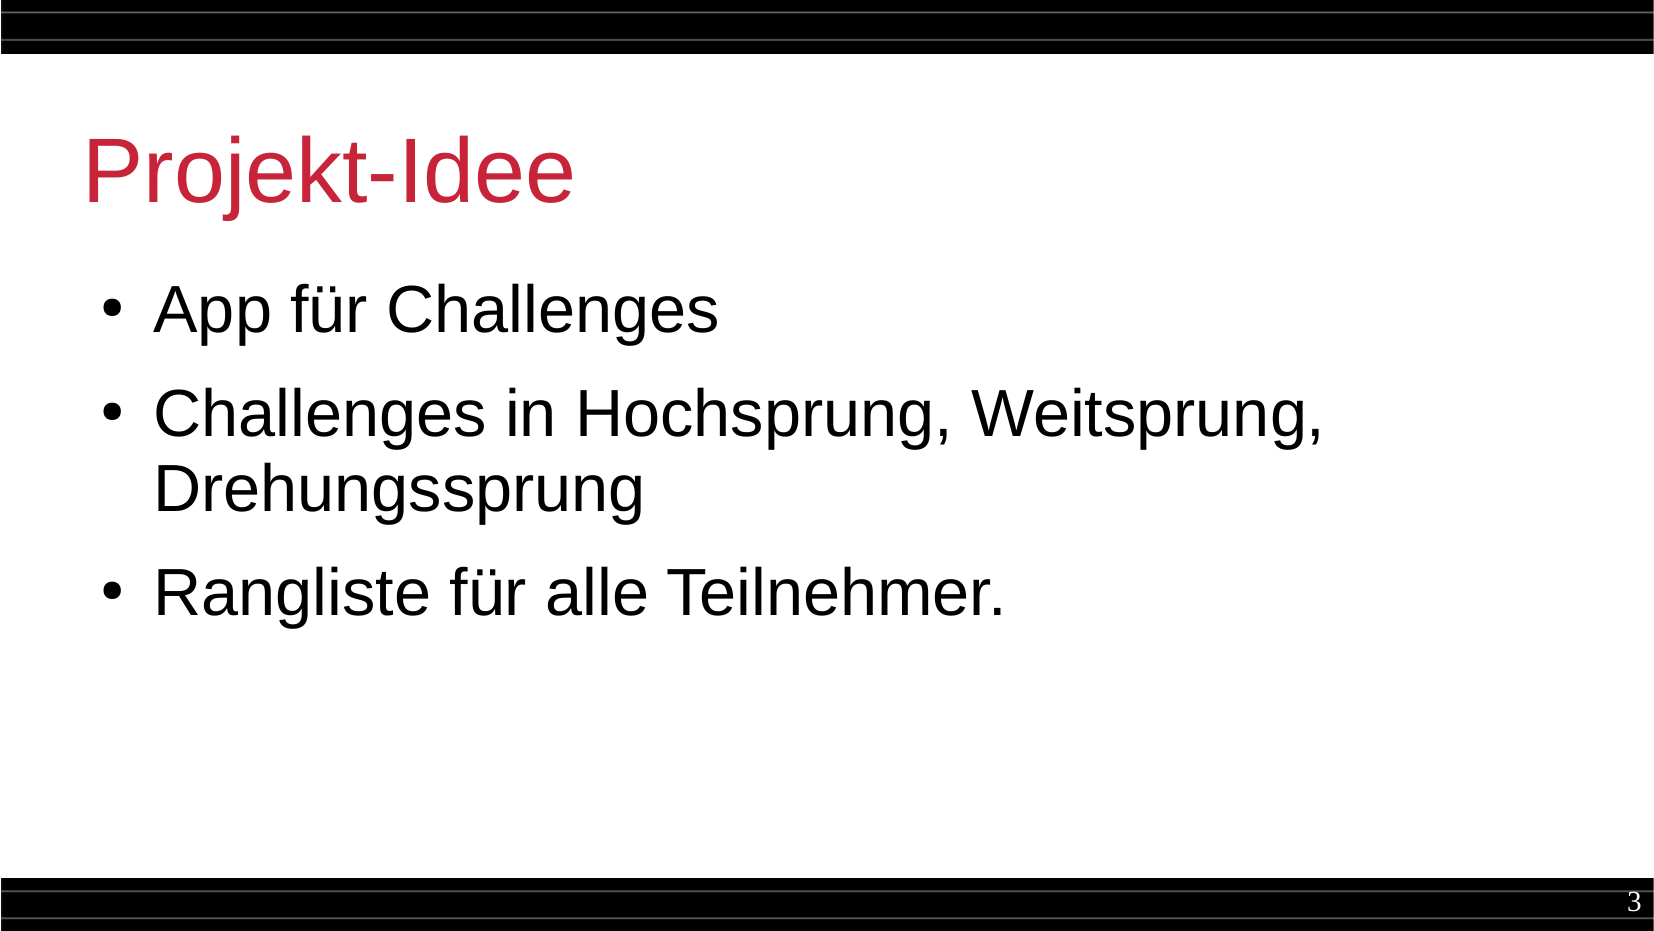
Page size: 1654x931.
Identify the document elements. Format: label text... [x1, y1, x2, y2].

picture [1, 878, 1654, 931]
list App für Challenges Challenges in Hochsprung, Weitsprung, Drehungssprung Rangliste für alle Teilnehmer. [82, 271, 1571, 758]
title Projekt-Idee [82, 92, 1571, 249]
picture [1, 0, 1654, 54]
